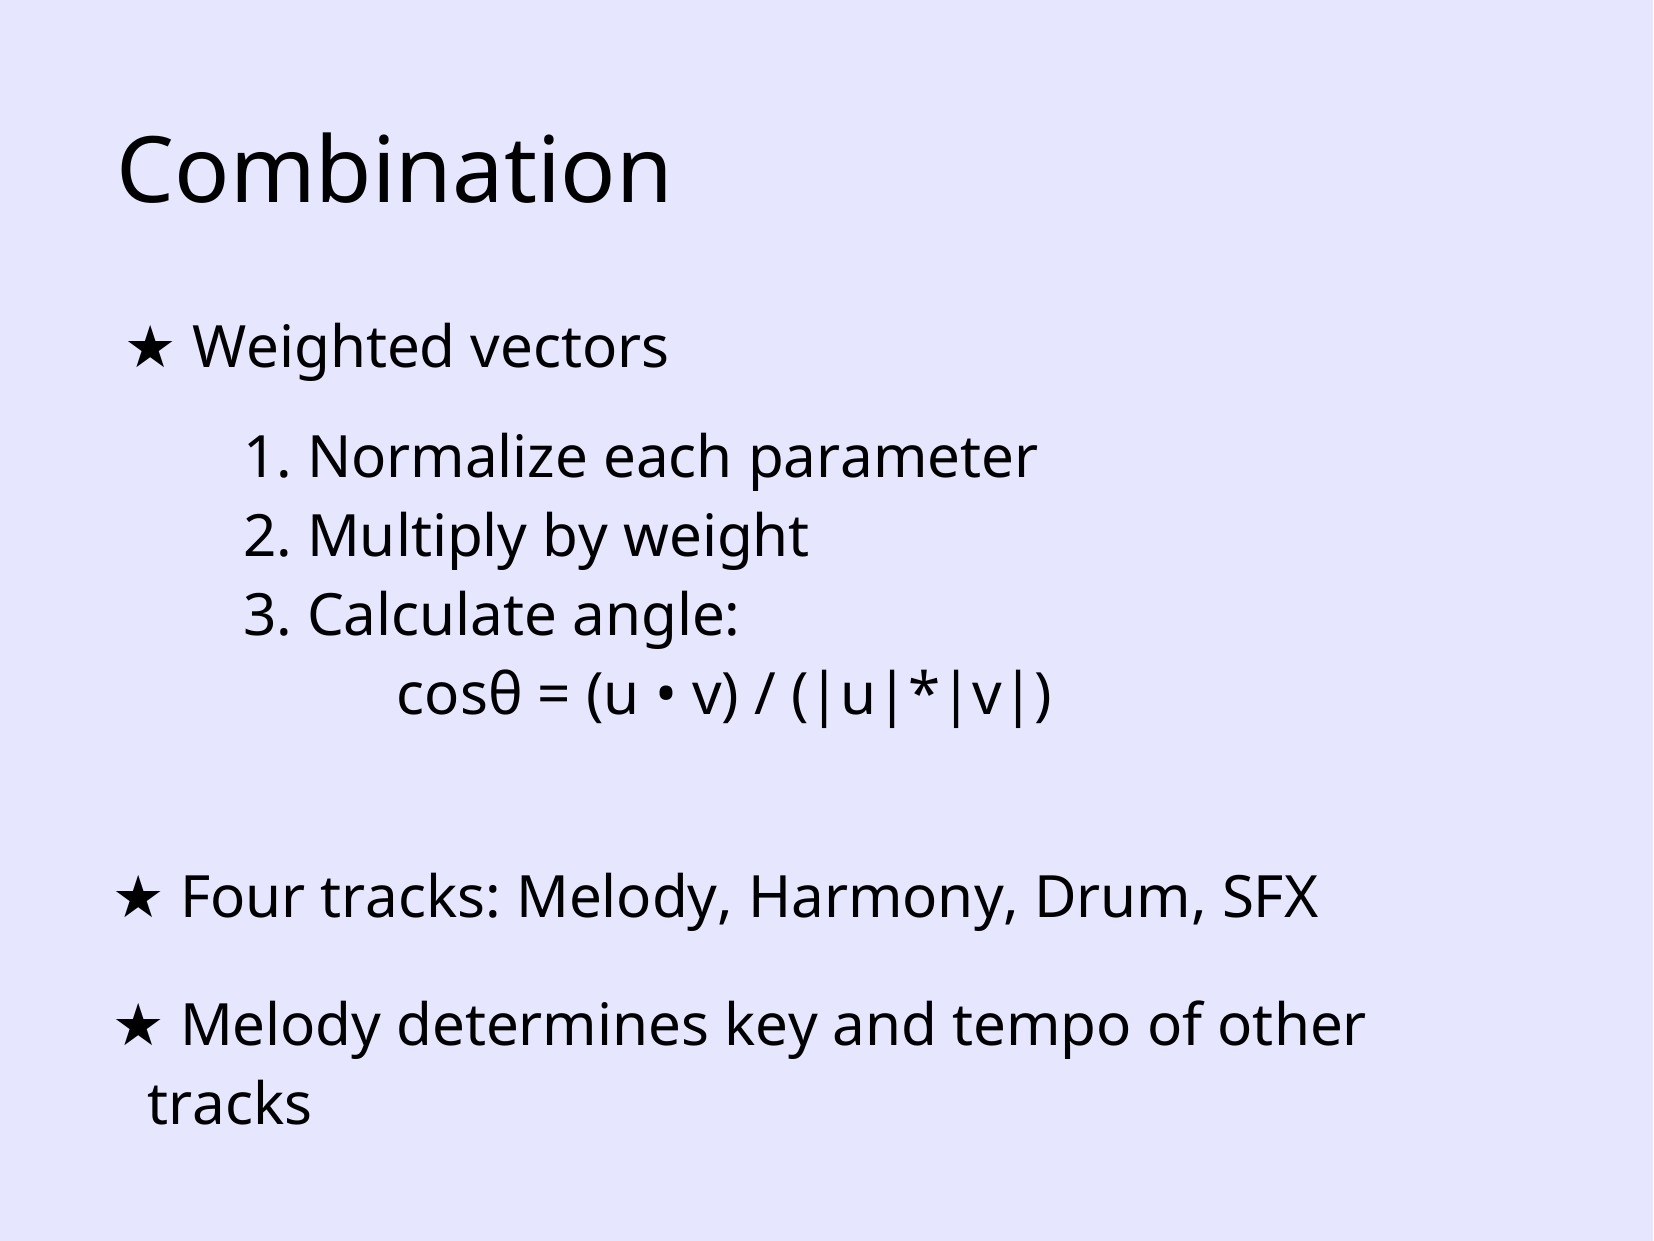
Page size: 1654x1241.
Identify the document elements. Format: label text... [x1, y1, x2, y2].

title Combination [116, 72, 1501, 263]
text_box ★ Melody determines key and tempo of other tracks [112, 1012, 1501, 1112]
text_box ★ Four tracks: Melody, Harmony, Drum, SFX [112, 825, 1601, 925]
text_box ★ Weighted vectors [124, 275, 1613, 376]
text_box 1. Normalize each parameter 2. Multiply by weight 3. Calculate angle: cosθ = (u • v) / (|u|*|v|) [243, 375, 1313, 773]
